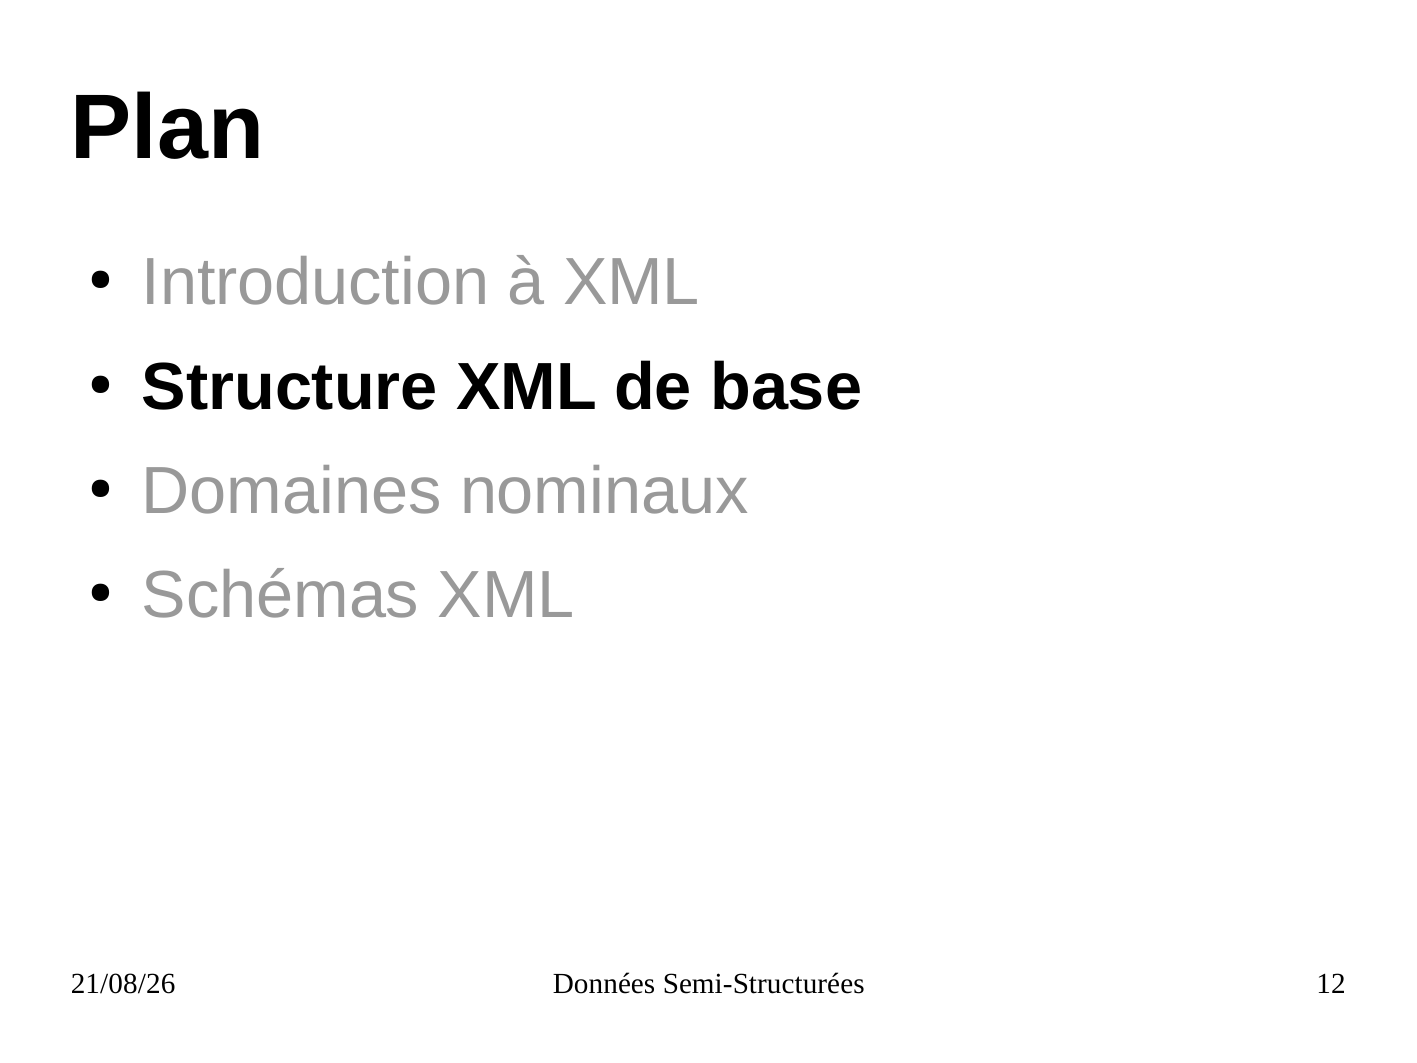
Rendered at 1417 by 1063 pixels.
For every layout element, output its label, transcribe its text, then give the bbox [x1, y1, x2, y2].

title Plan [70, 42, 1346, 212]
list Introduction à XML Structure XML de base Domaines nominaux Schémas XML [70, 244, 1346, 925]
